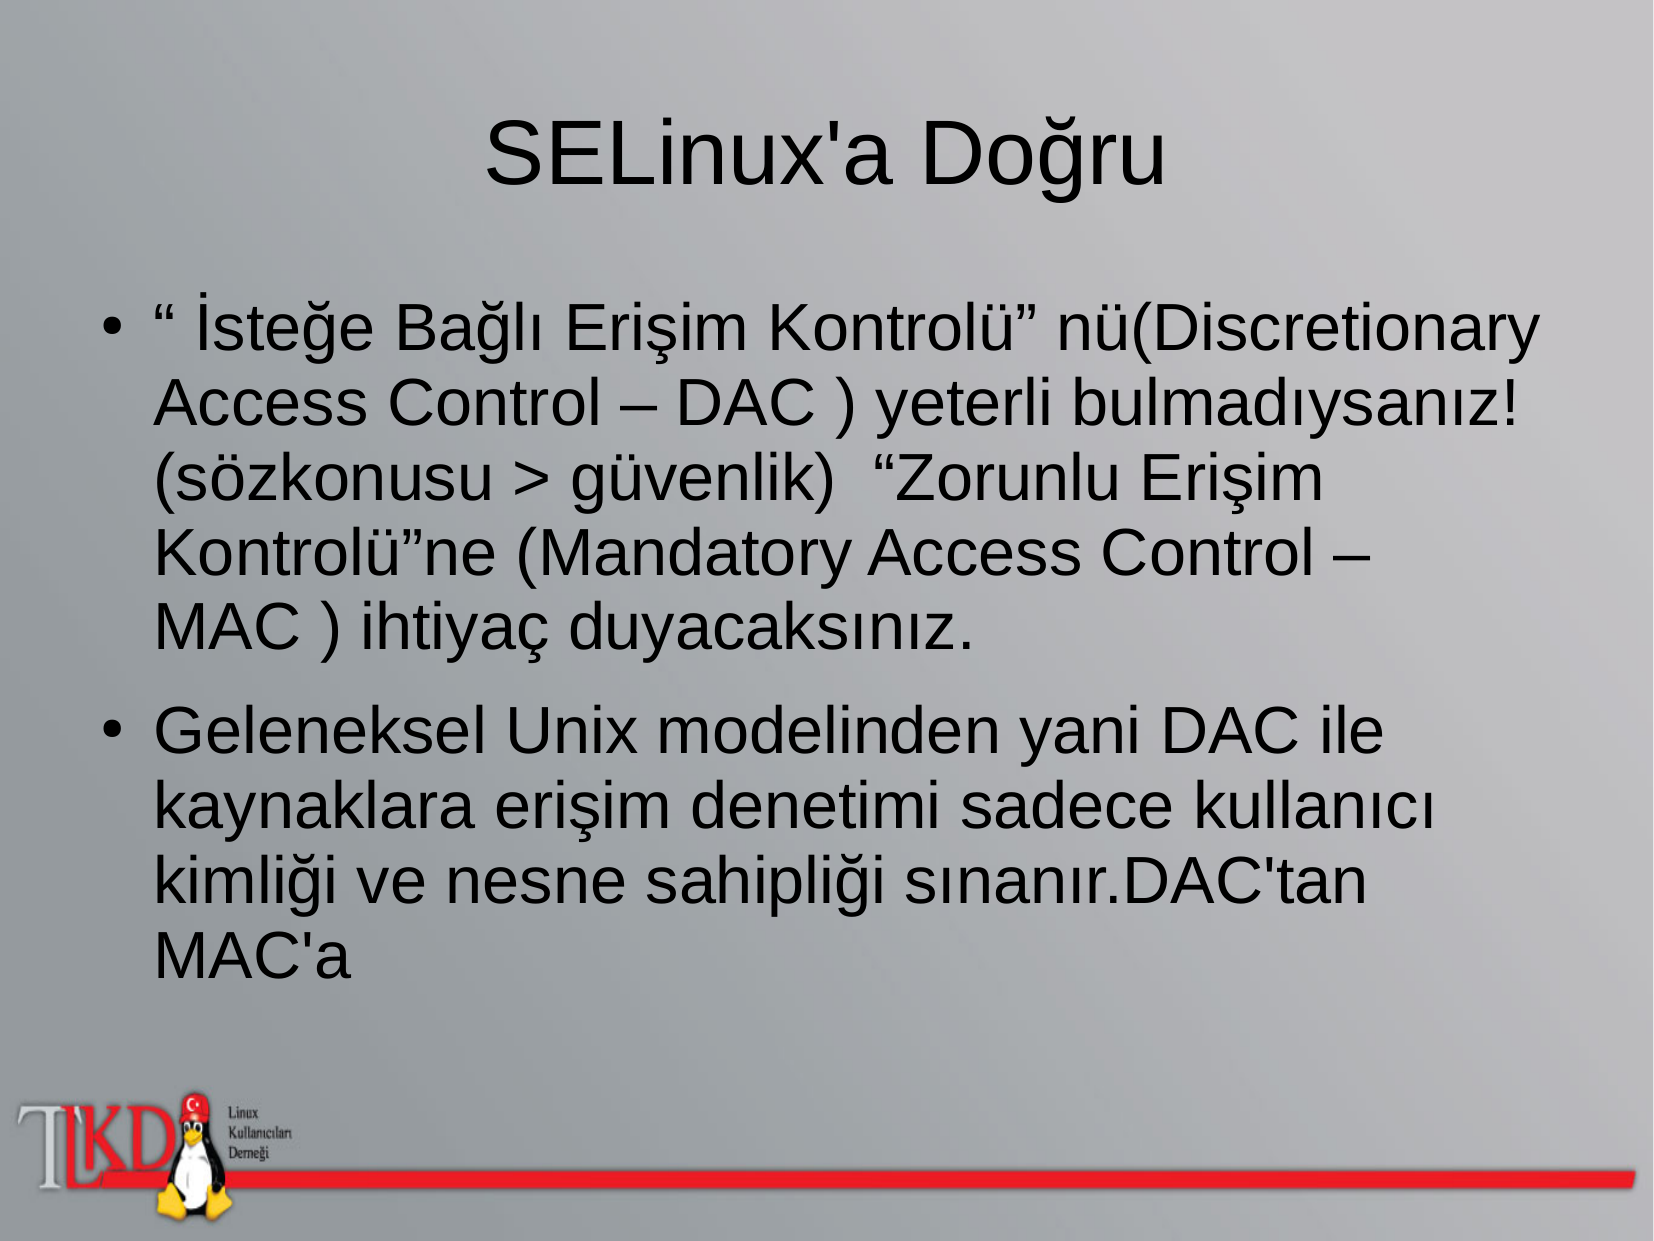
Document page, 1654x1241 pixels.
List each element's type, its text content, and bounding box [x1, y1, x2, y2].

picture [0, 0, 1654, 1241]
list “ İsteğe Bağlı Erişim Kontrolü” nü(Discretionary Access Control – DAC ) yeterli bulmadıysanız!(sözkonusu > güvenlik) “Zorunlu Erişim Kontrolü”ne (Mandatory Access Control – MAC ) ihtiyaç duyacaksınız. Geleneksel Unix modelinden yani DAC ile kaynaklara erişim denetimi sadece kullanıcı kimliği ve nesne sahipliği sınanır.DAC'tan MAC'a [82, 290, 1571, 1109]
title SELinux'a Doğru [82, 49, 1571, 257]
